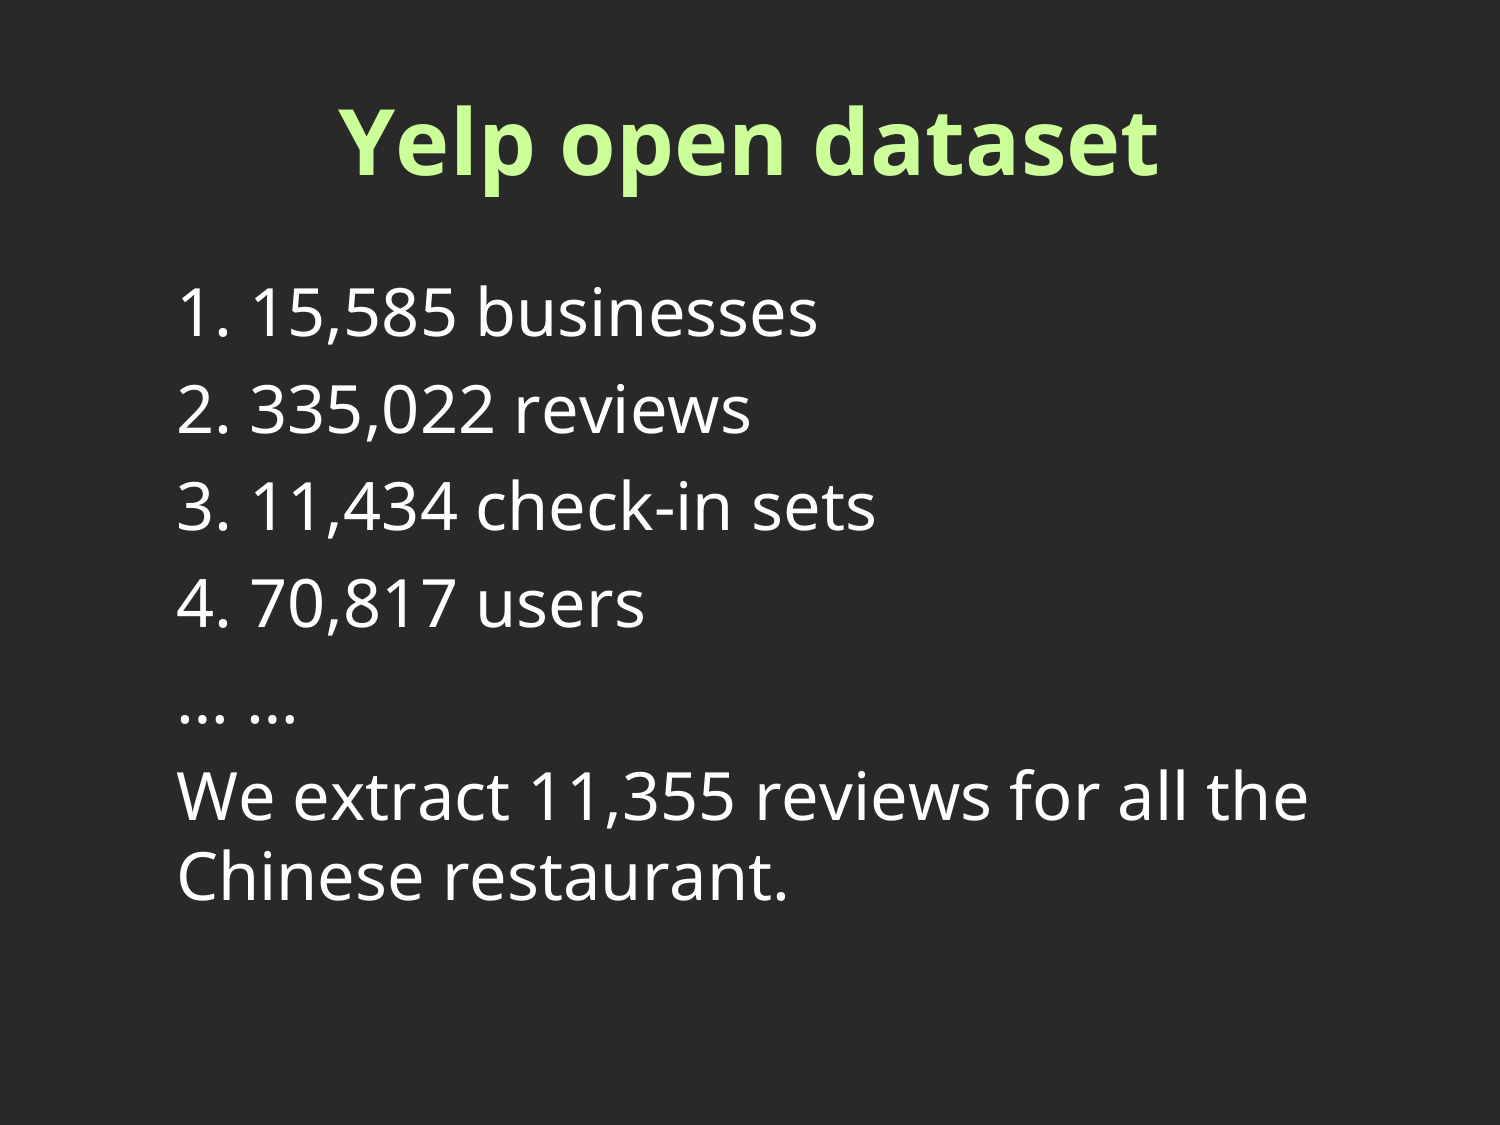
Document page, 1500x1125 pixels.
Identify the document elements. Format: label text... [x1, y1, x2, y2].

title Yelp open dataset [75, 45, 1426, 233]
list 1. 15,585 businesses 2. 335,022 reviews 3. 11,434 check-in sets 4. 70,817 users … … We extract 11,355 reviews for all the Chinese restaurant. [105, 262, 1426, 1005]
